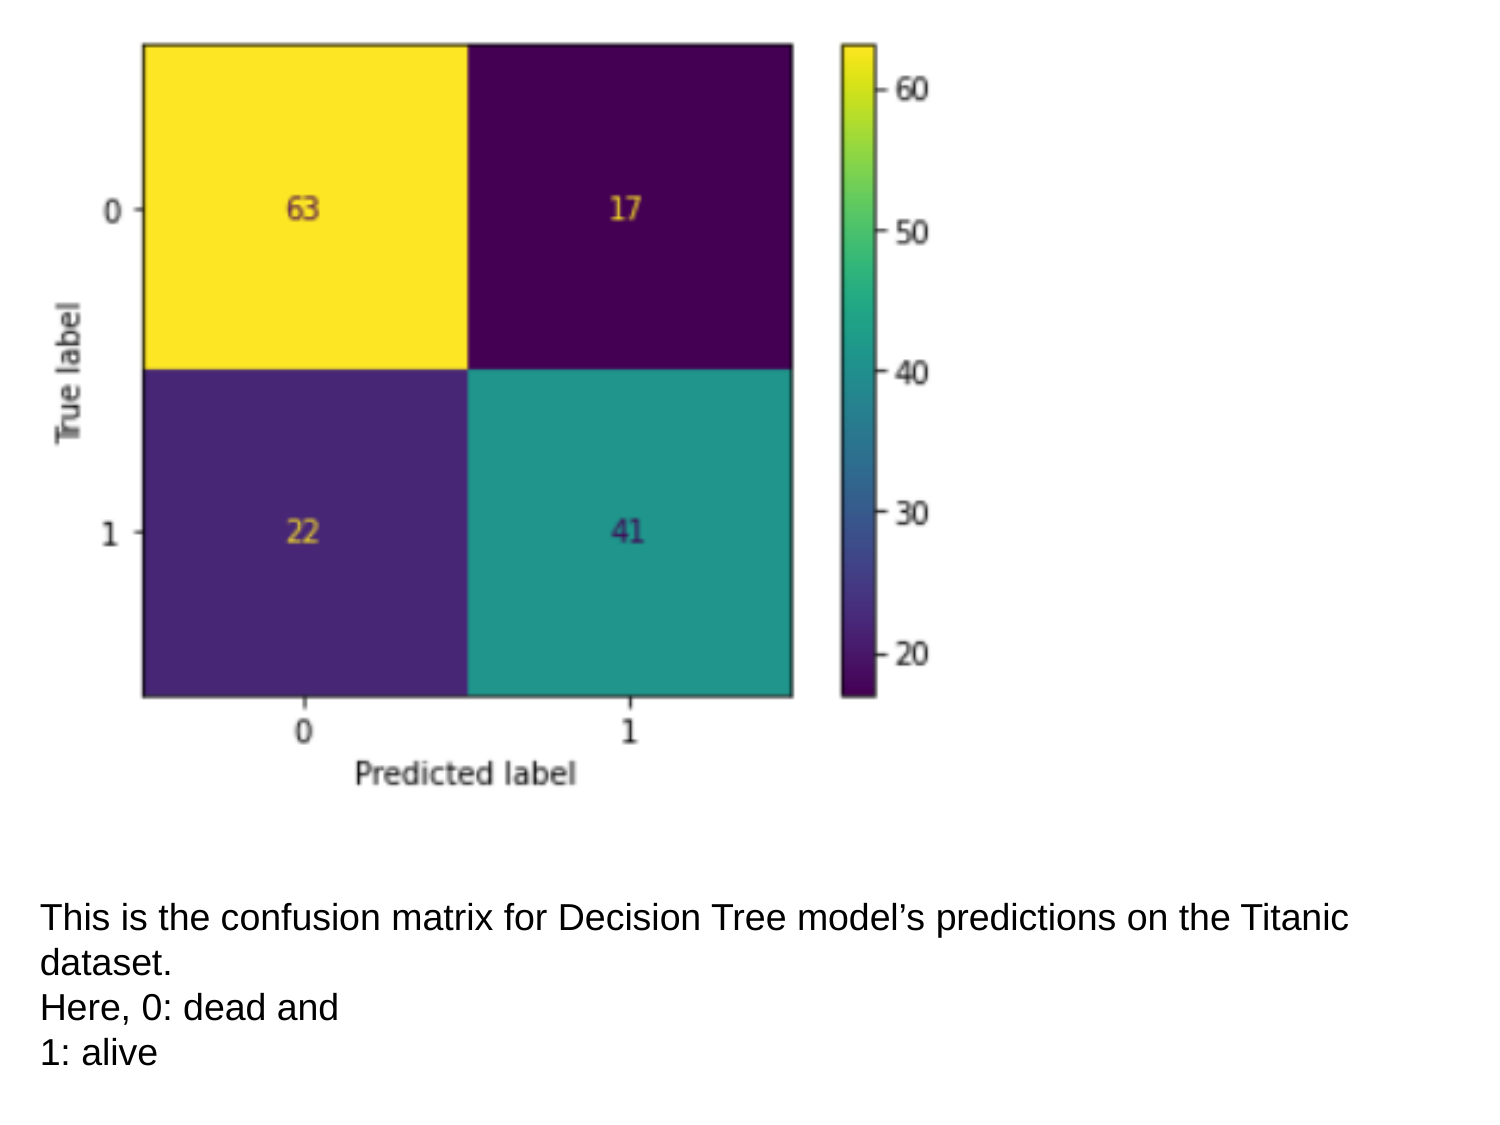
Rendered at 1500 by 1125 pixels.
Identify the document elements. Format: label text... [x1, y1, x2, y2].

text_box This is the confusion matrix for Decision Tree model’s predictions on the Titanic dataset. Here, 0: dead and 1: alive [24, 885, 1413, 1081]
picture [24, 24, 945, 807]
